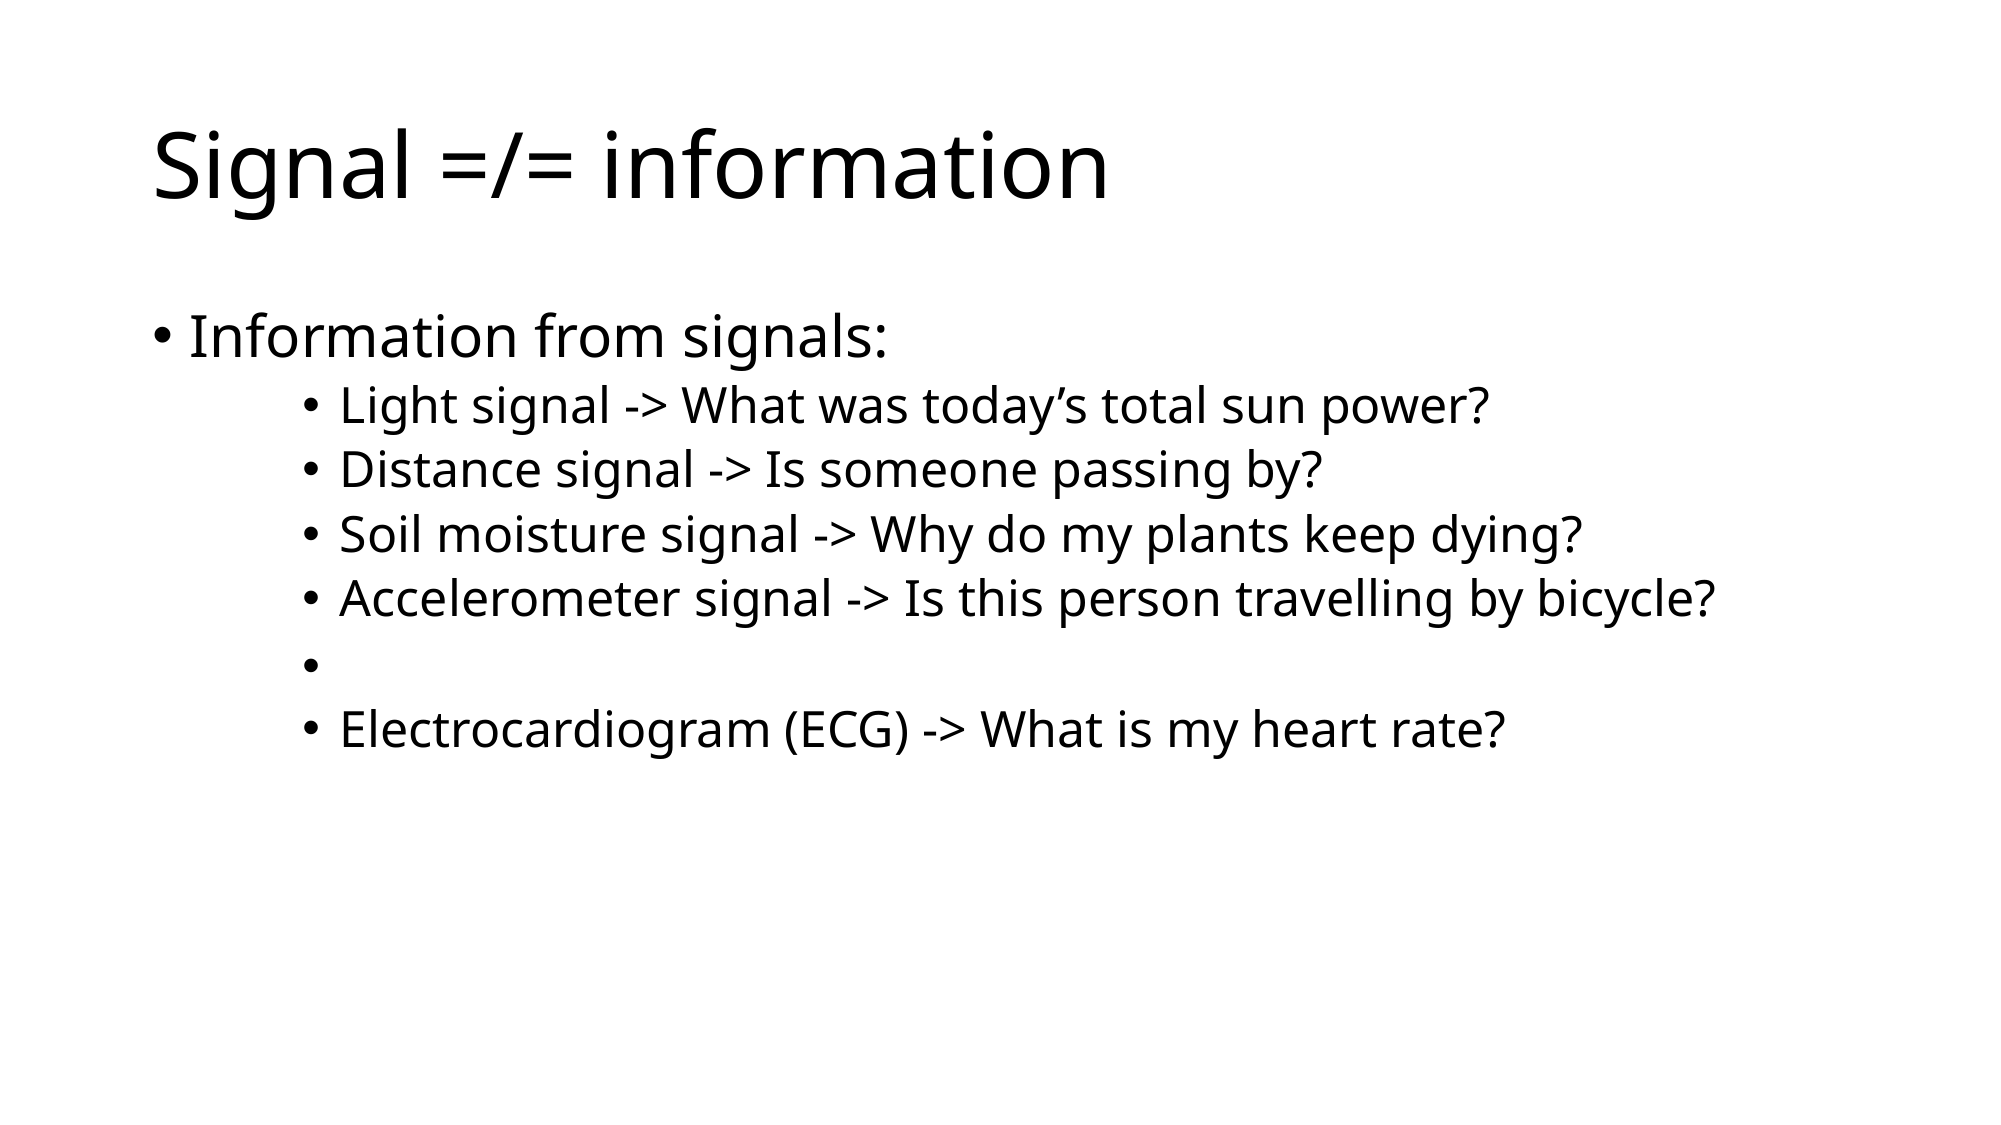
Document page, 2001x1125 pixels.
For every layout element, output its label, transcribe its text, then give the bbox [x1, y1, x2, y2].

title Signal =/= information [137, 59, 1863, 278]
list Information from signals: Light signal -> What was today’s total sun power? Distance signal -> Is someone passing by? Soil moisture signal -> Why do my plants keep dying? Accelerometer signal -> Is this person travelling by bicycle? Electrocardiogram (ECG) -> What is my heart rate? [137, 299, 1863, 1014]
